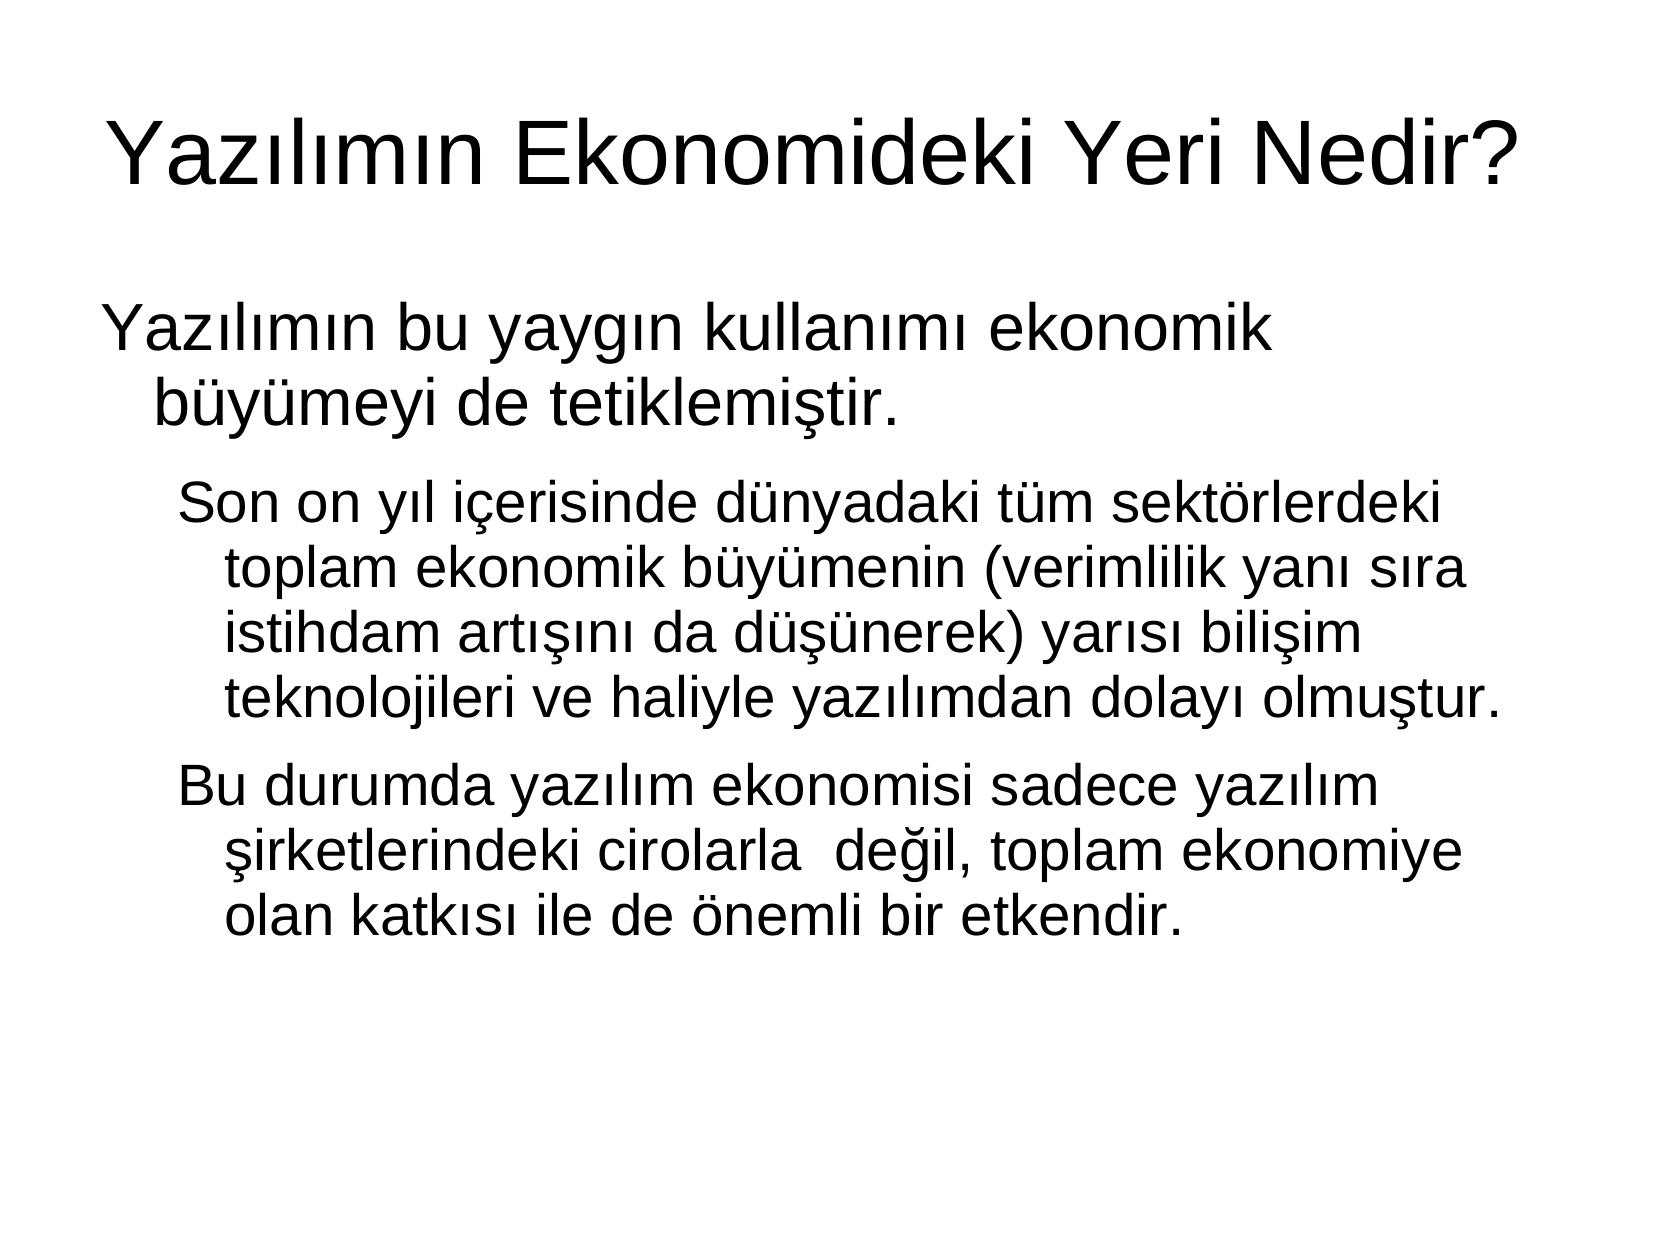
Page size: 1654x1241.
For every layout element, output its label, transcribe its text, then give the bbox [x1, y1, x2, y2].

list Yazılımın bu yaygın kullanımı ekonomik büyümeyi de tetiklemiştir. Son on yıl içerisinde dünyadaki tüm sektörlerdeki toplam ekonomik büyümenin (verimlilik yanı sıra istihdam artışını da düşünerek) yarısı bilişim teknolojileri ve haliyle yazılımdan dolayı olmuştur. Bu durumda yazılım ekonomisi sadece yazılım şirketlerindeki cirolarla değil, toplam ekonomiye olan katkısı ile de önemli bir etkendir. [82, 290, 1571, 1109]
title Yazılımın Ekonomideki Yeri Nedir? [82, 49, 1571, 257]
